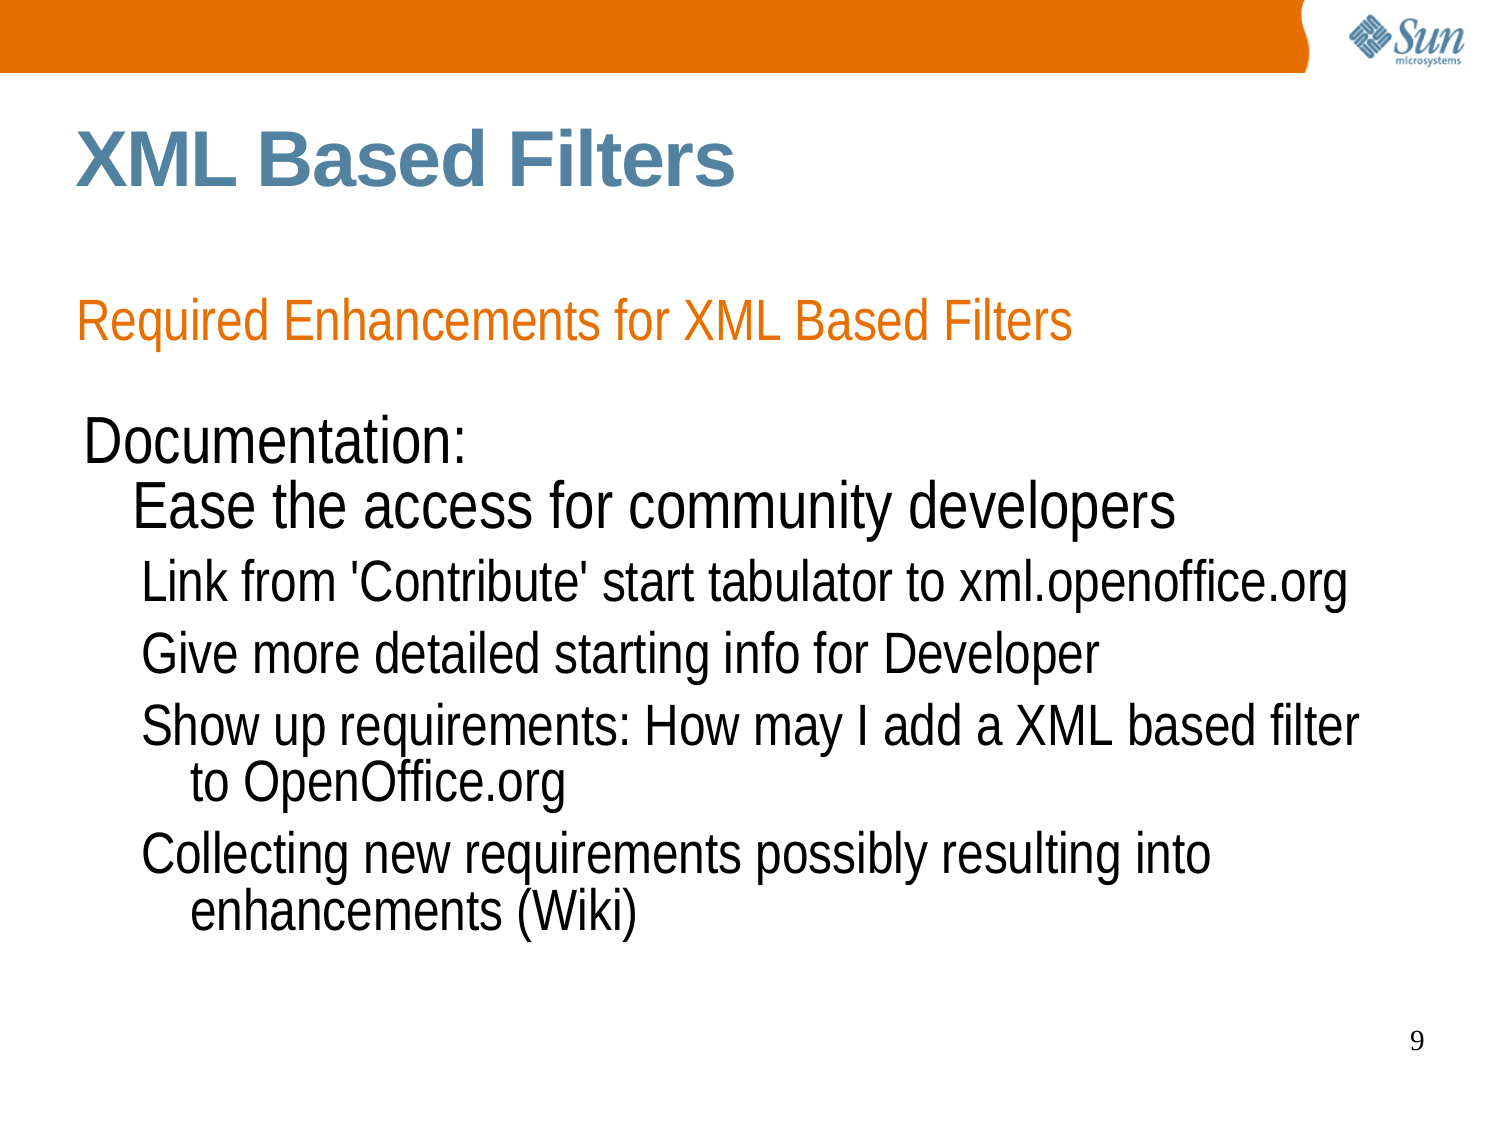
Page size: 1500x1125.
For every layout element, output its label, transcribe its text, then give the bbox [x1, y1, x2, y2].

title XML Based Filters [75, 123, 1437, 227]
text_box Required Enhancements for XML Based Filters [76, 295, 1344, 364]
picture [0, 0, 1500, 73]
list Documentation: Ease the access for community developers Link from 'Contribute' start tabulator to xml.openoffice.org Give more detailed starting info for Developer Show up requirements: How may I add a XML based filter to OpenOffice.org Collecting new requirements possibly resulting into enhancements (Wiki) [64, 411, 1401, 1125]
